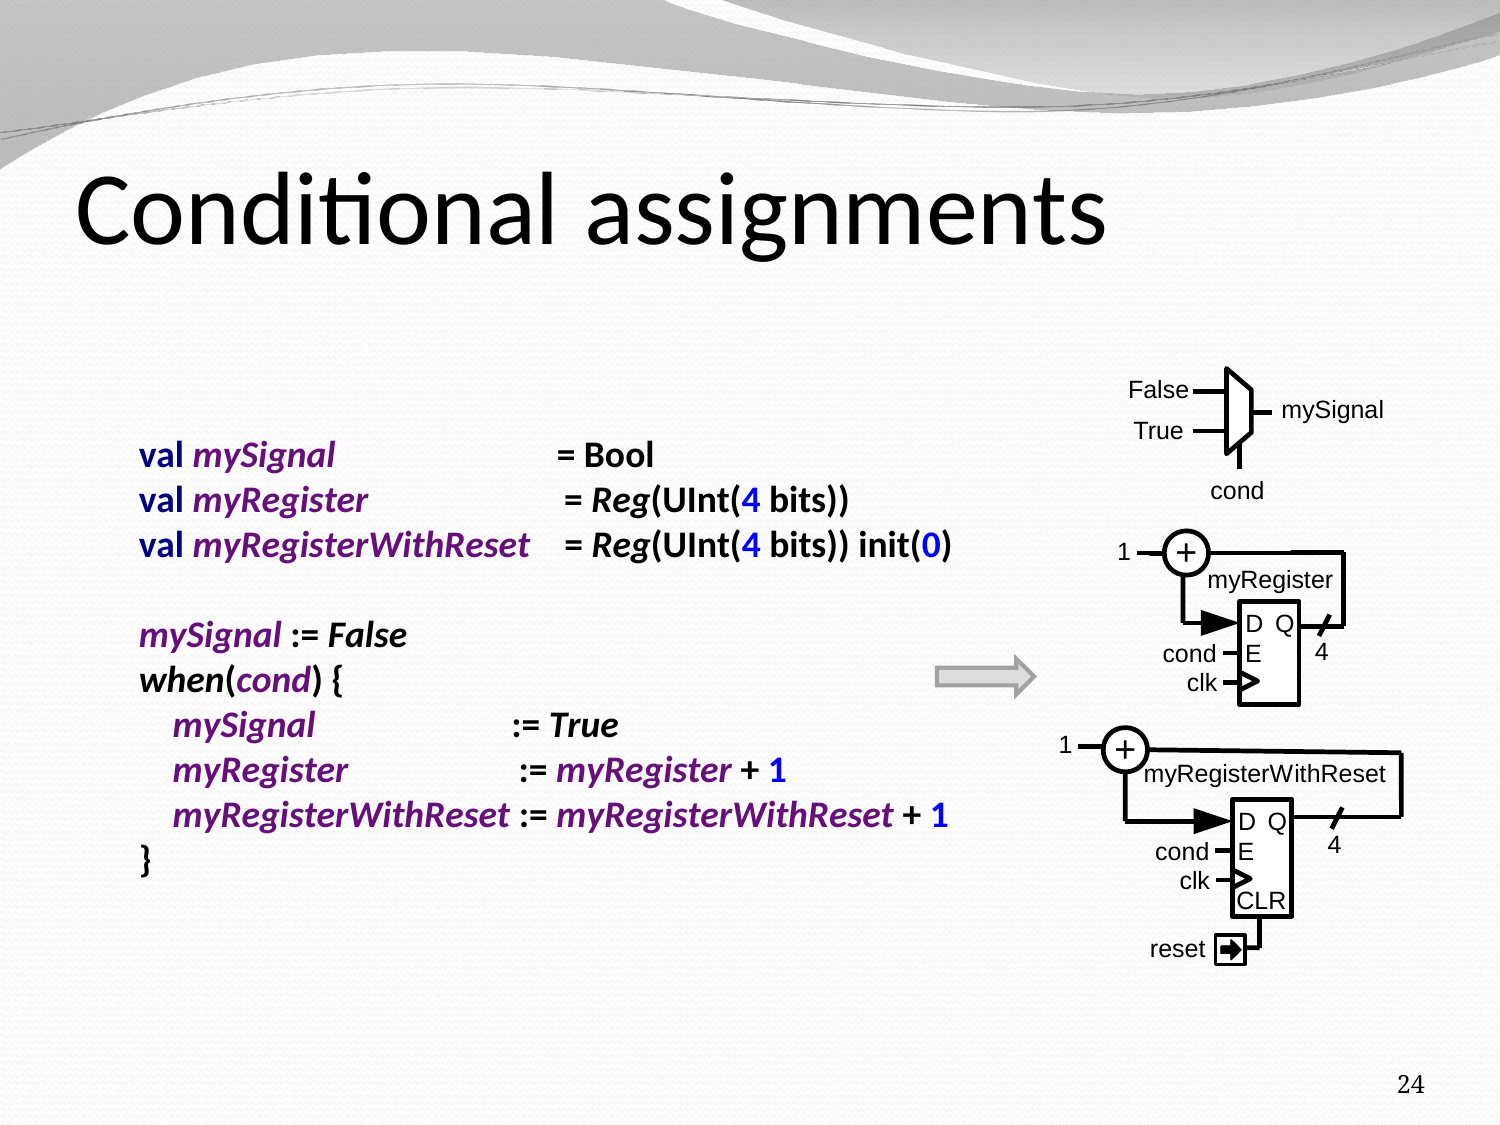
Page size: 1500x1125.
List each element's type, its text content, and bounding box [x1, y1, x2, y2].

picture [0, 0, 1500, 1125]
title Conditional assignments [75, 78, 1426, 266]
text_box [936, 658, 1027, 695]
text_box val mySignal = Bool val myRegister = Reg(UInt(4 bits)) val myRegisterWithReset = Reg(UInt(4 bits)) init(0) mySignal := False when(cond) { mySignal := True myRegister := myRegister + 1 myRegisterWithReset := myRegisterWithReset + 1 } [123, 421, 968, 888]
text_box <numéro> [1299, 1042, 1426, 1103]
